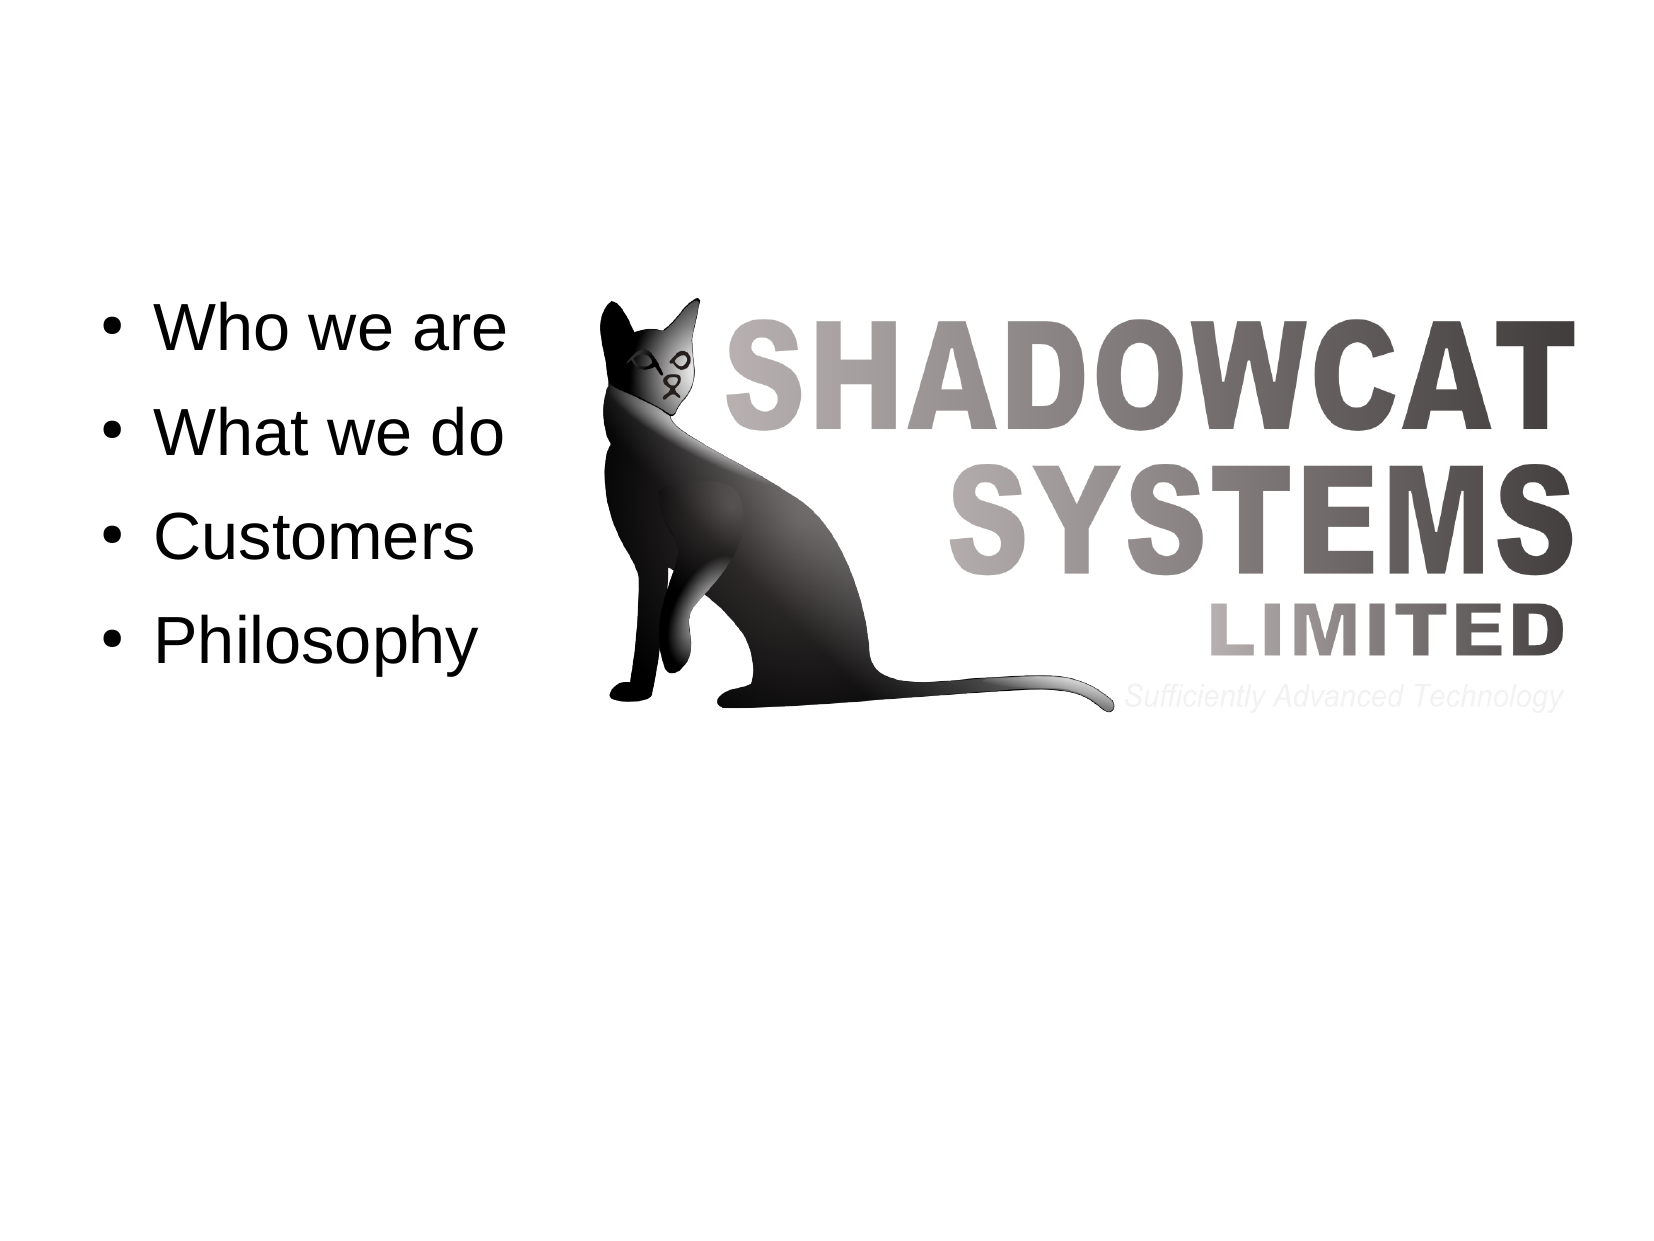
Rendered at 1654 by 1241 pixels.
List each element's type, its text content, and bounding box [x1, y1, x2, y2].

picture [600, 298, 1576, 713]
list Who we are What we do Customers Philosophy [82, 290, 1571, 1109]
